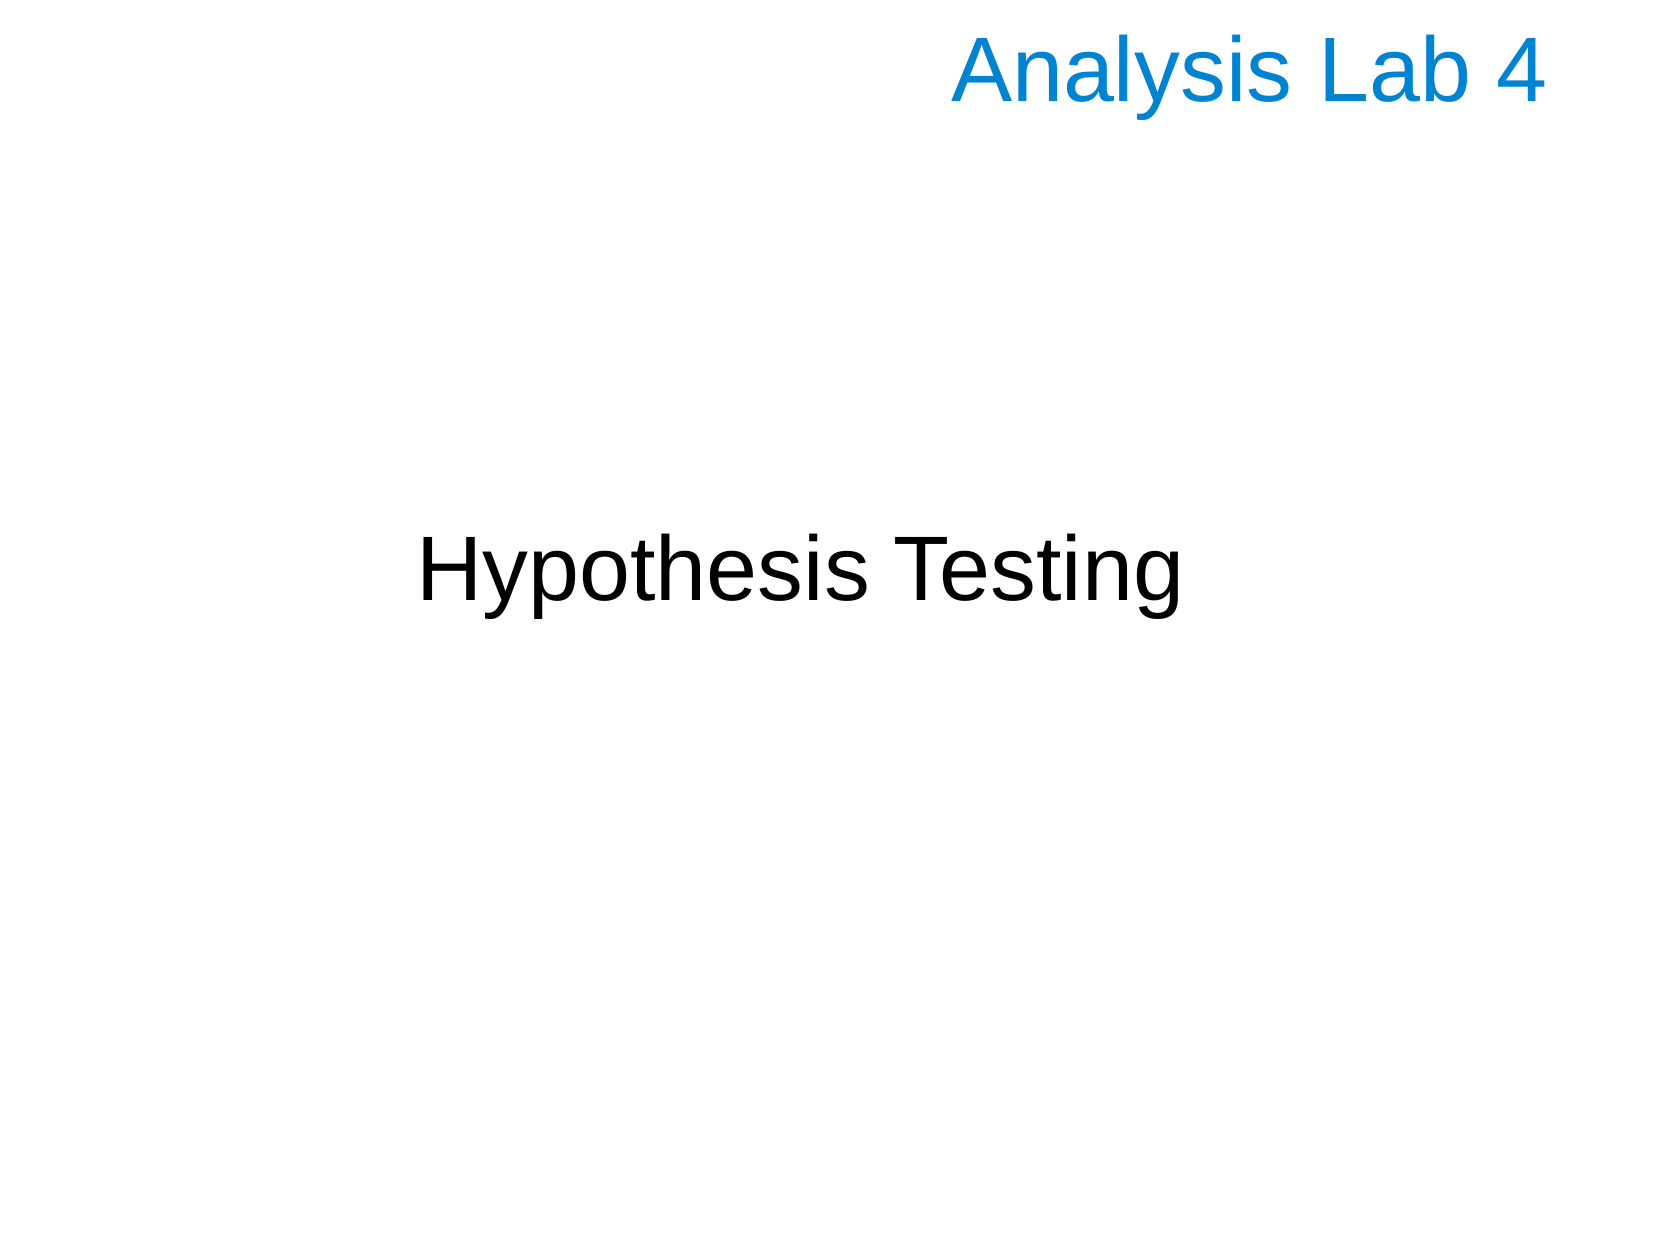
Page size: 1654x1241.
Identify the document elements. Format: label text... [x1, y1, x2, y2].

title Analysis Lab 4 [60, 0, 1549, 173]
title Hypothesis Testing [56, 465, 1546, 673]
